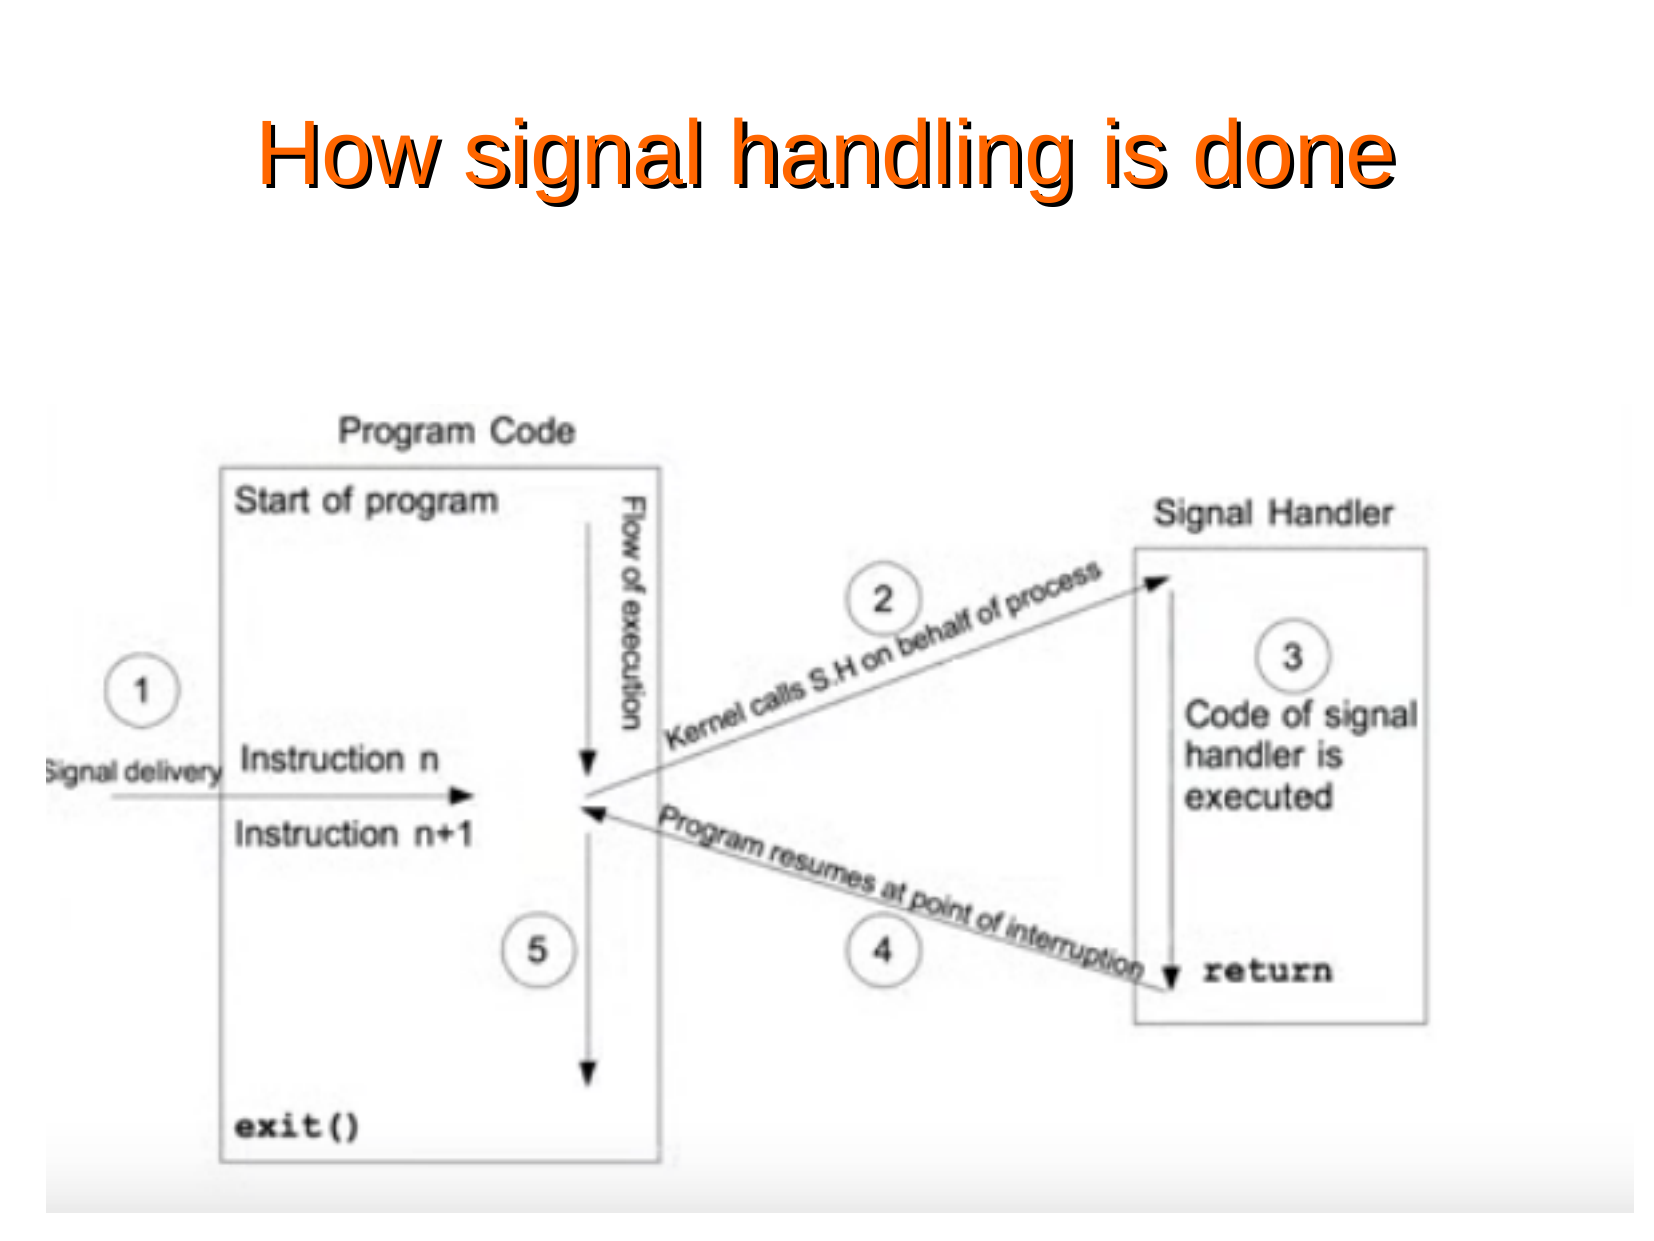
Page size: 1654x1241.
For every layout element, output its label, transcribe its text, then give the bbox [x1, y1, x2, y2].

title How signal handling is done [82, 49, 1571, 257]
picture [46, 404, 1634, 1213]
